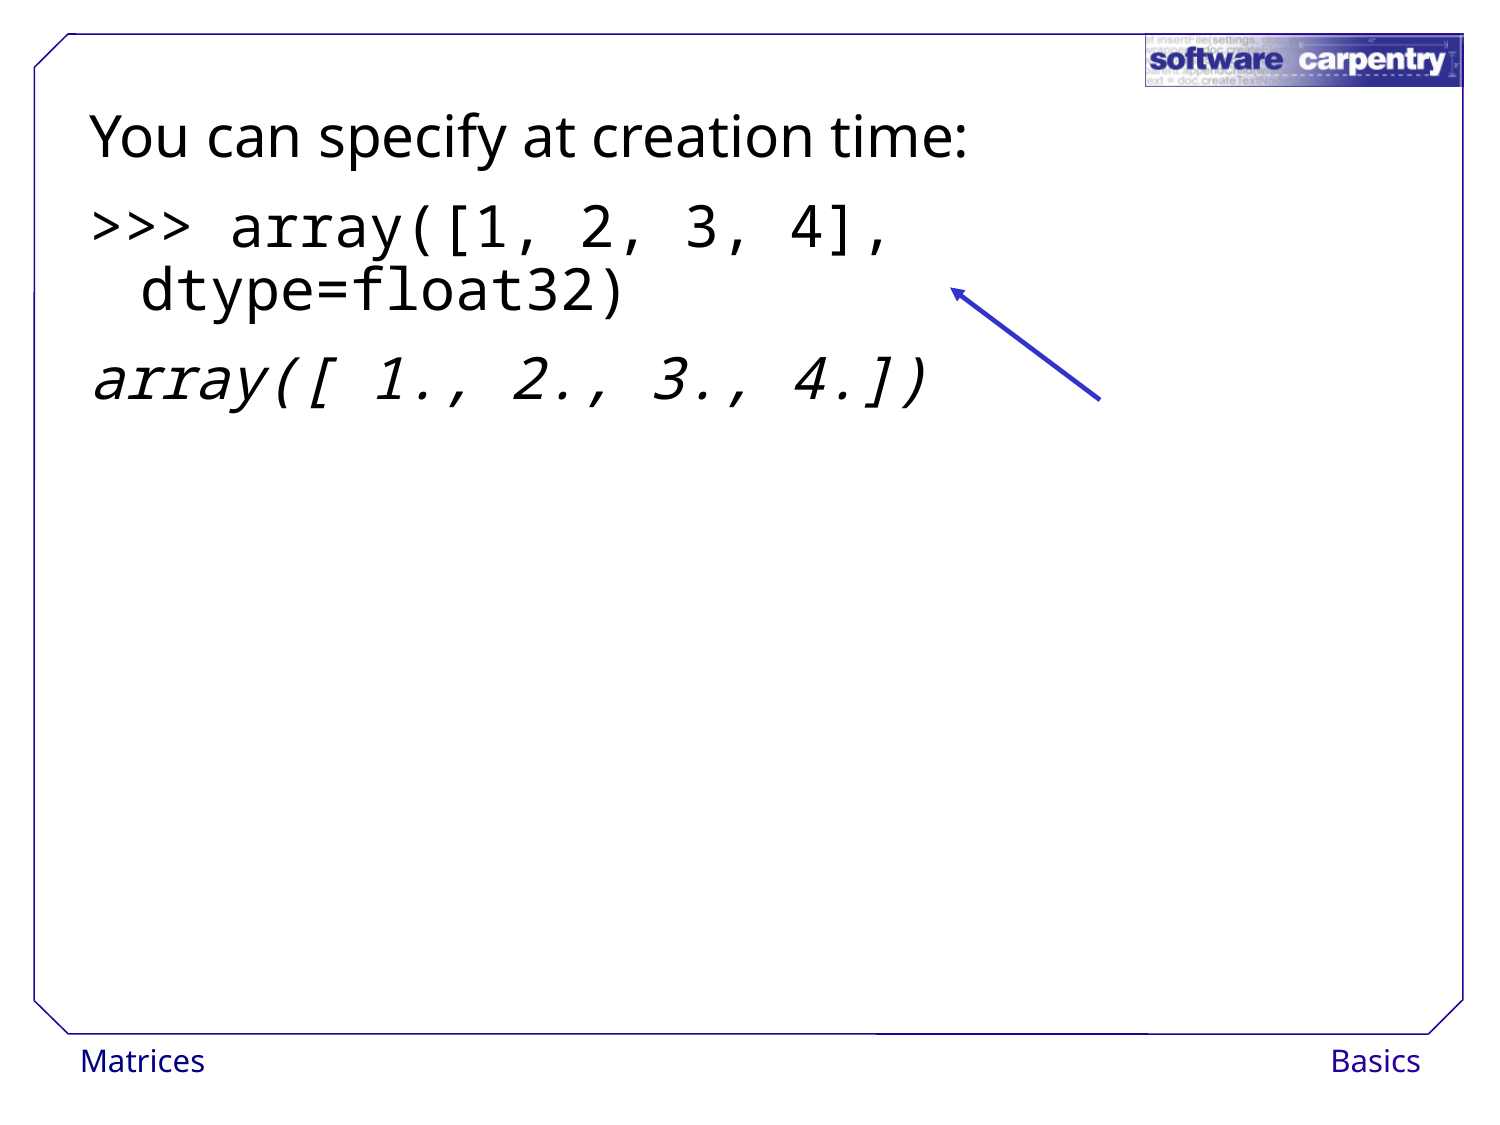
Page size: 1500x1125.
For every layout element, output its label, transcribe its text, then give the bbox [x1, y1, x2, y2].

picture [1145, 33, 1464, 87]
list You can specify at creation time: >>> array([1, 2, 3, 4], dtype=float32) array([ 1., 2., 3., 4.]) [75, 99, 1426, 1013]
